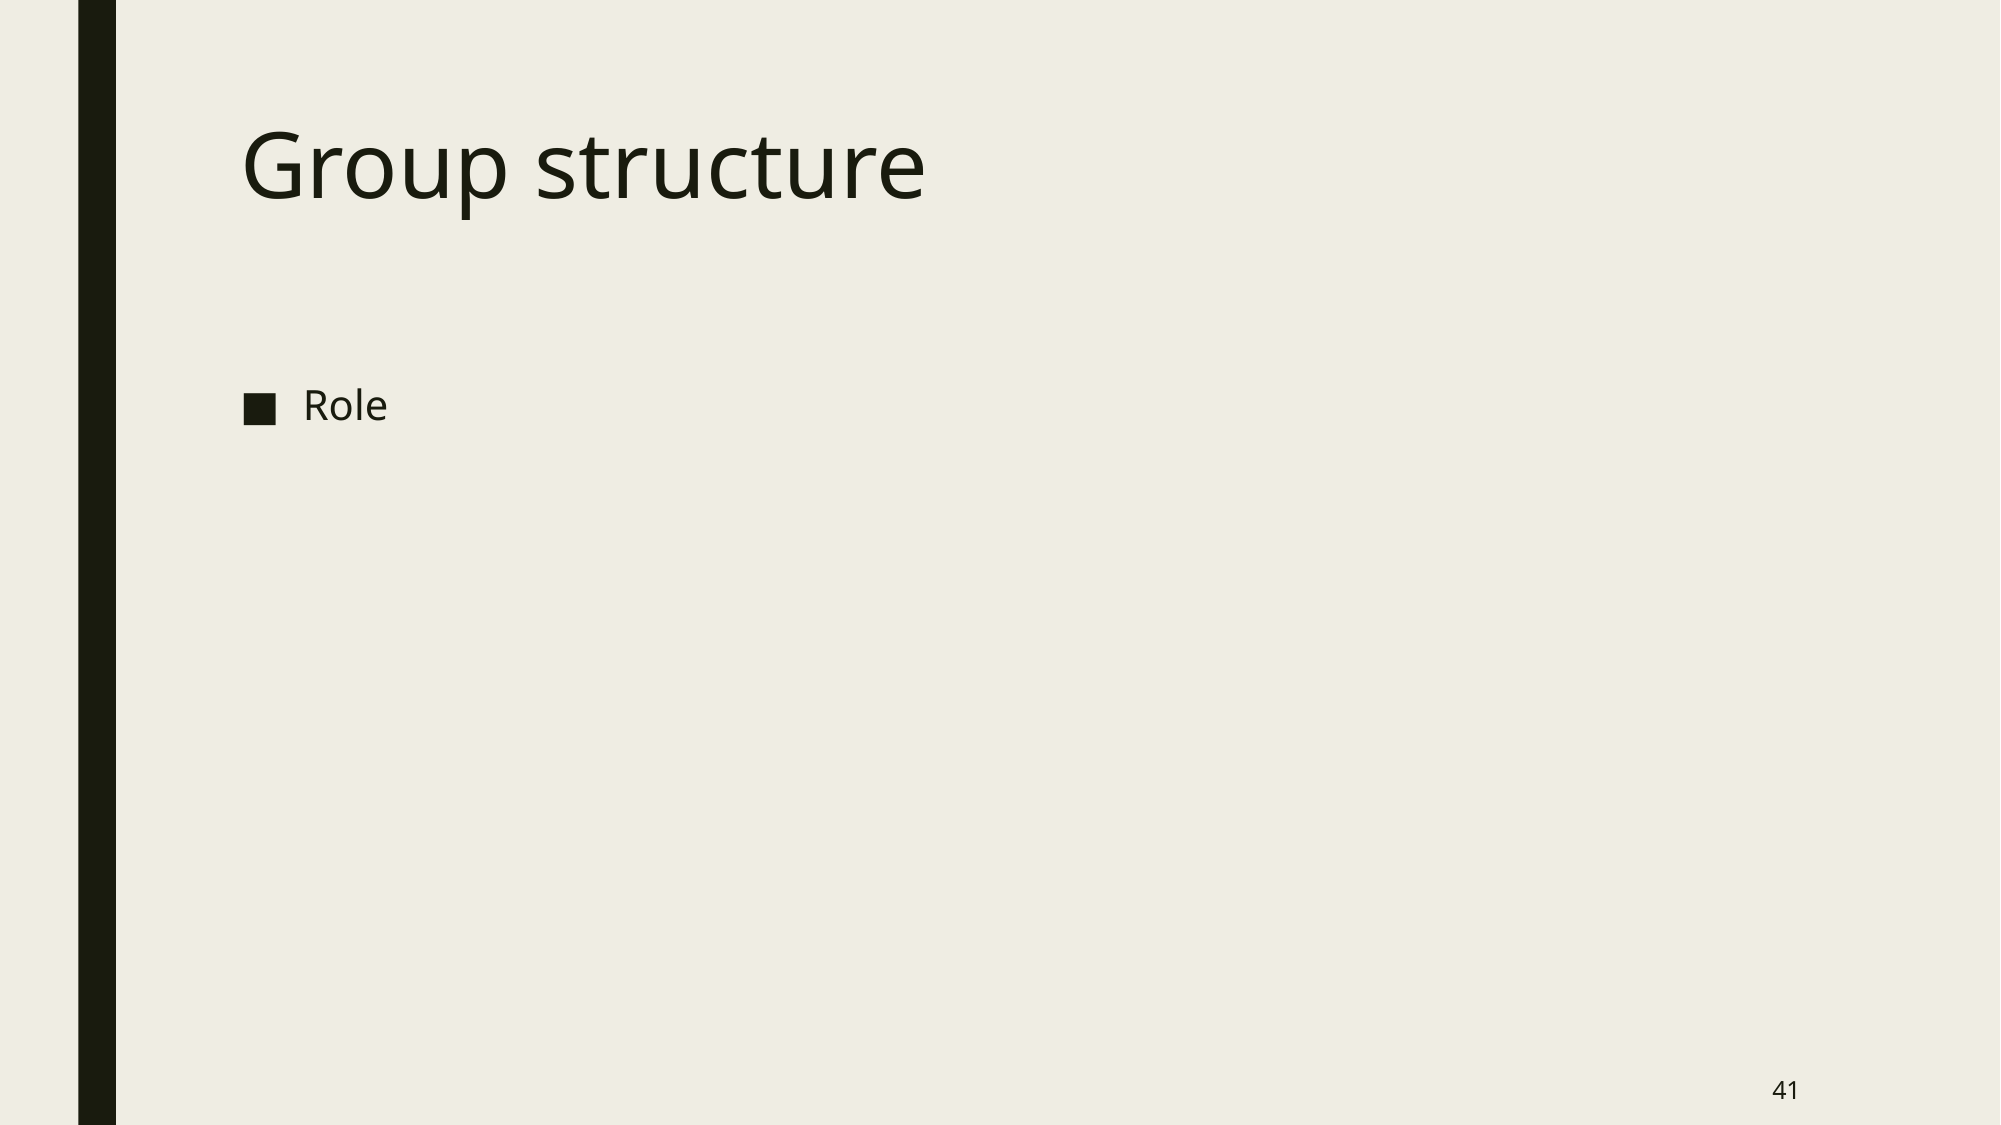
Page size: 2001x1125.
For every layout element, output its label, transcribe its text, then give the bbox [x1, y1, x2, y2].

list Role [225, 375, 1800, 963]
title Group structure [225, 112, 1800, 357]
slide_number <number> [1553, 1058, 1816, 1125]
